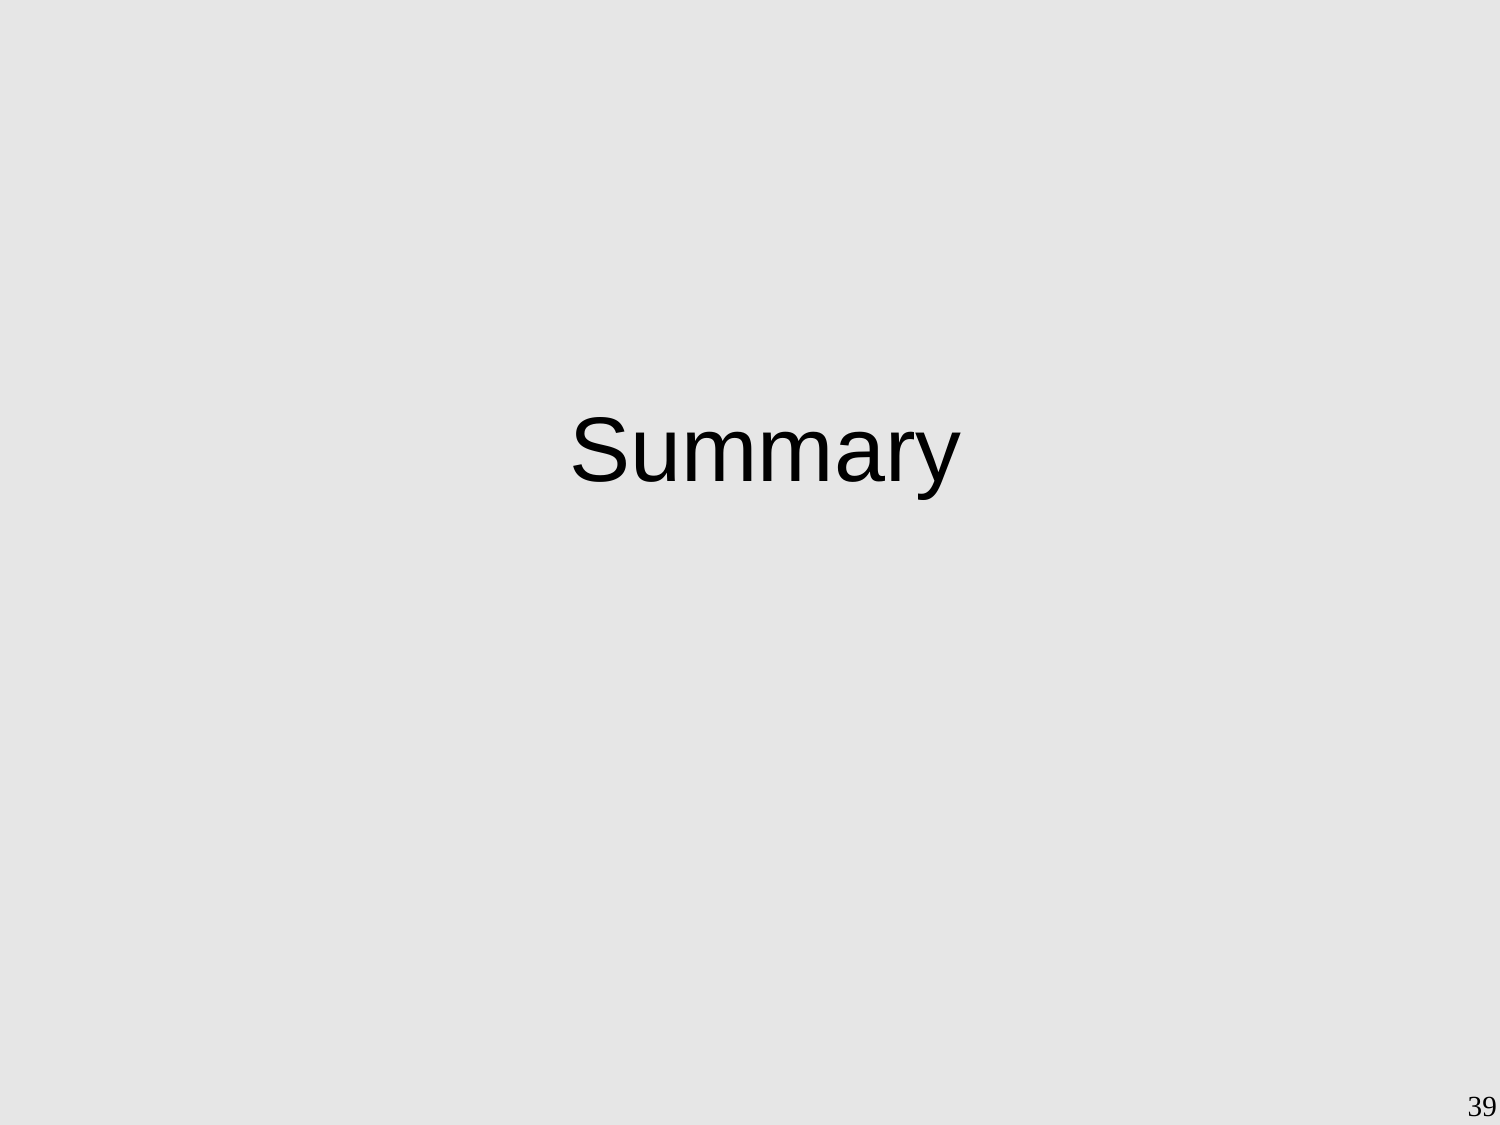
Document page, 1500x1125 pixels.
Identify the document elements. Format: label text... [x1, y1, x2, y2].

text_box Summary [306, 391, 1225, 591]
